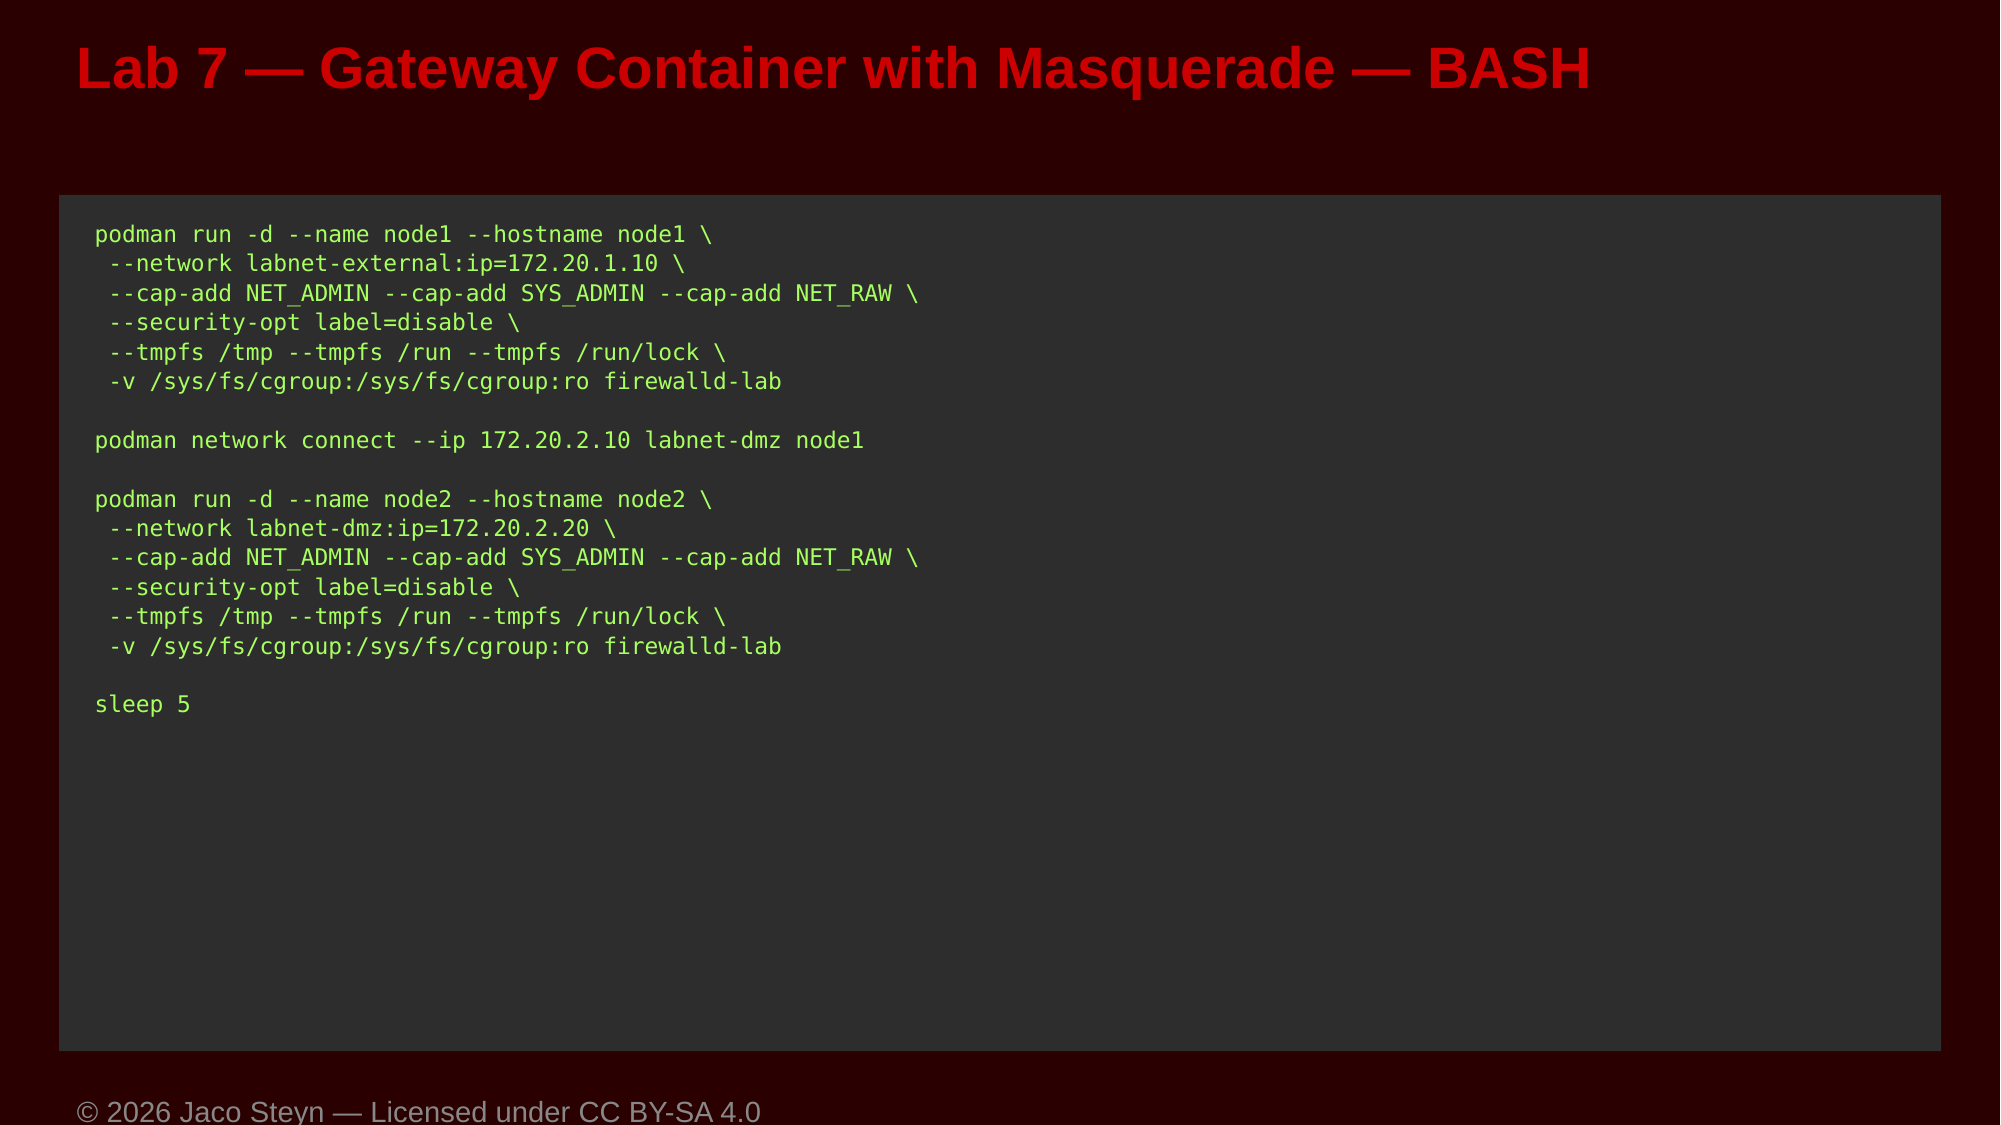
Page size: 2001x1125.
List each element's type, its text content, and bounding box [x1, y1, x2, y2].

text_box Lab 7 — Gateway Container with Masquerade — BASH [59, 23, 1942, 178]
text_box © 2026 Jaco Steyn — Licensed under CC BY-SA 4.0 [59, 1083, 1942, 1120]
text_box podman run -d --name node1 --hostname node1 \ --network labnet-external:ip=172.20.1.10 \ --cap-add NET_ADMIN --cap-add SYS_ADMIN --cap-add NET_RAW \ --security-opt label=disable \ --tmpfs /tmp --tmpfs /run --tmpfs /run/lock \ -v /sys/fs/cgroup:/sys/fs/cgroup:ro firewalld-lab podman network connect --ip 172.20.2.10 labnet-dmz node1 podman run -d --name node2 --hostname node2 \ --network labnet-dmz:ip=172.20.2.20 \ --cap-add NET_ADMIN --cap-add SYS_ADMIN --cap-add NET_RAW \ --security-opt label=disable \ --tmpfs /tmp --tmpfs /run --tmpfs /run/lock \ -v /sys/fs/cgroup:/sys/fs/cgroup:ro firewalld-lab sleep 5 [59, 194, 1942, 1052]
